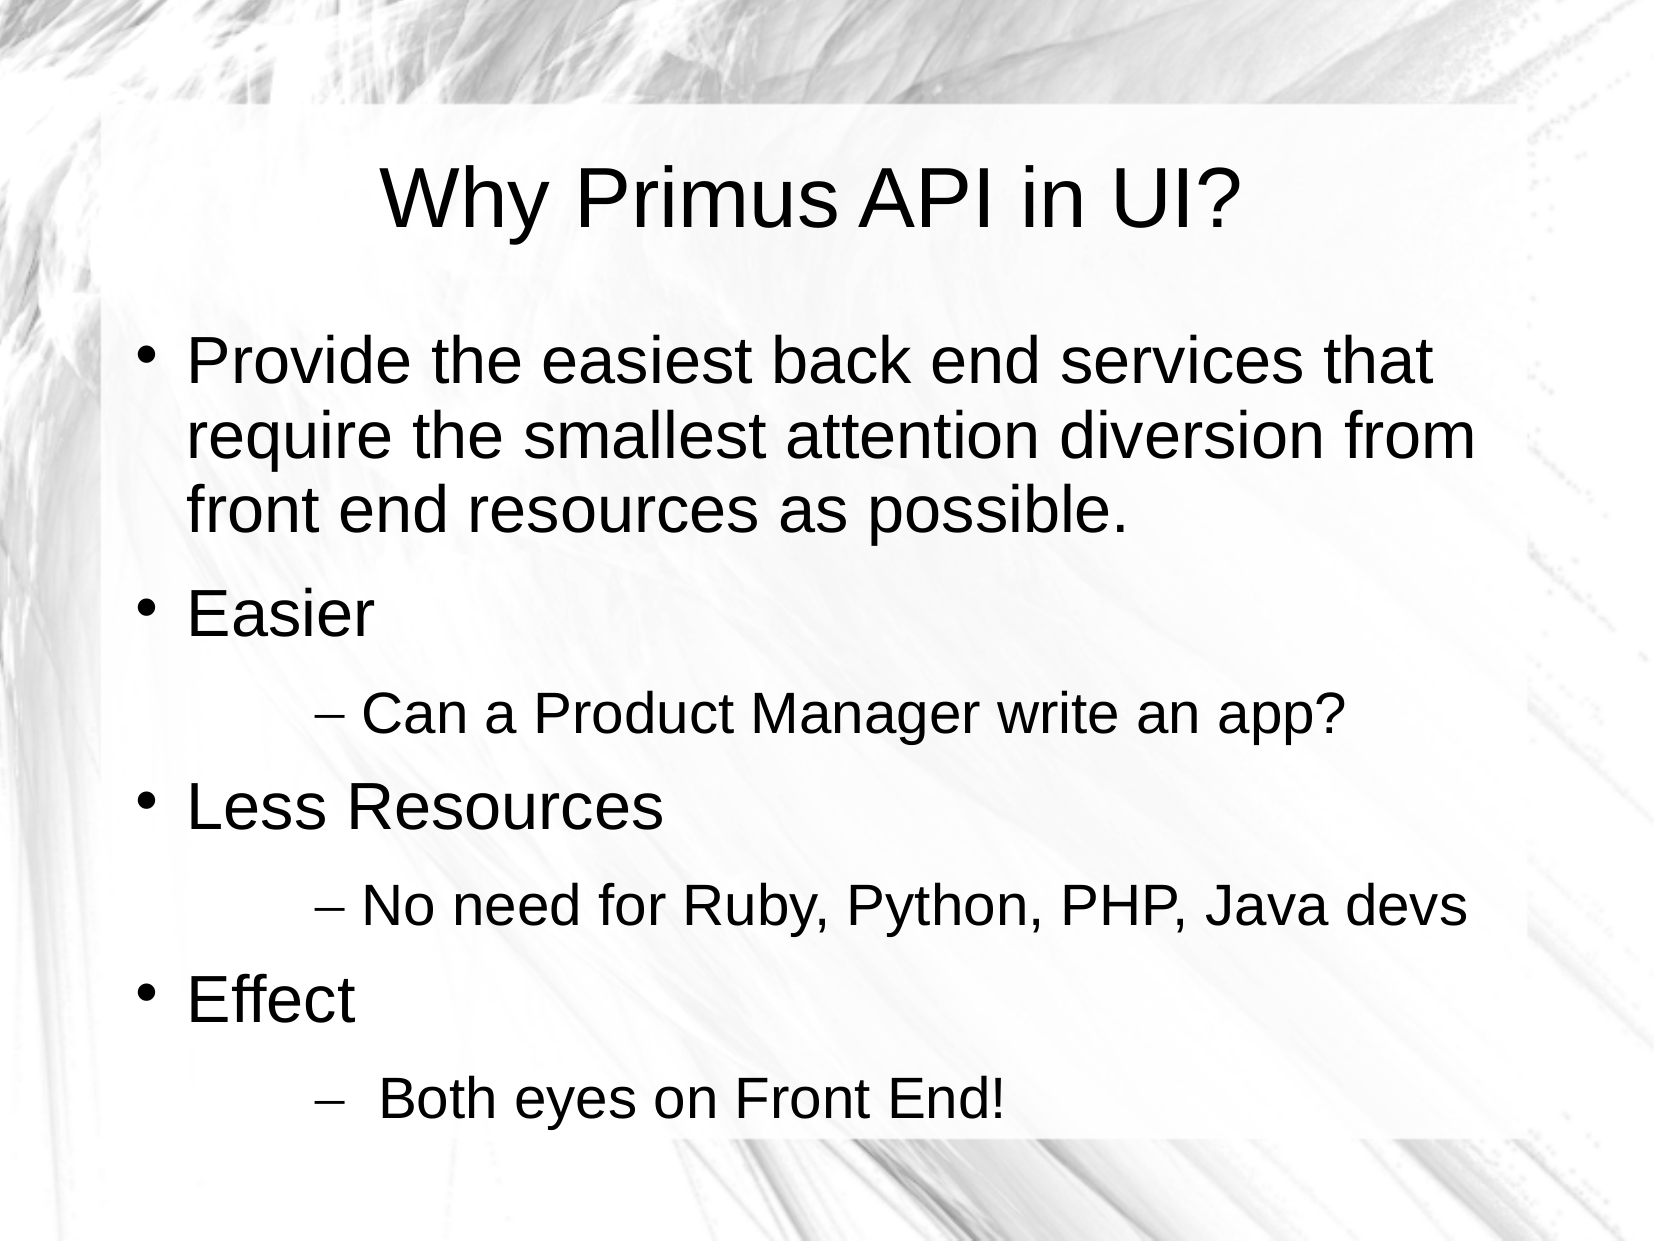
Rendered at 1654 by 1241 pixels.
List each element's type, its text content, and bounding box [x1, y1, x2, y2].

title Why Primus API in UI? [118, 112, 1506, 281]
list Provide the easiest back end services that require the smallest attention diversion from front end resources as possible. Easier Can a Product Manager write an app? Less Resources No need for Ruby, Python, PHP, Java devs Effect Both eyes on Front End! [118, 319, 1571, 1230]
picture [0, 0, 1654, 1241]
